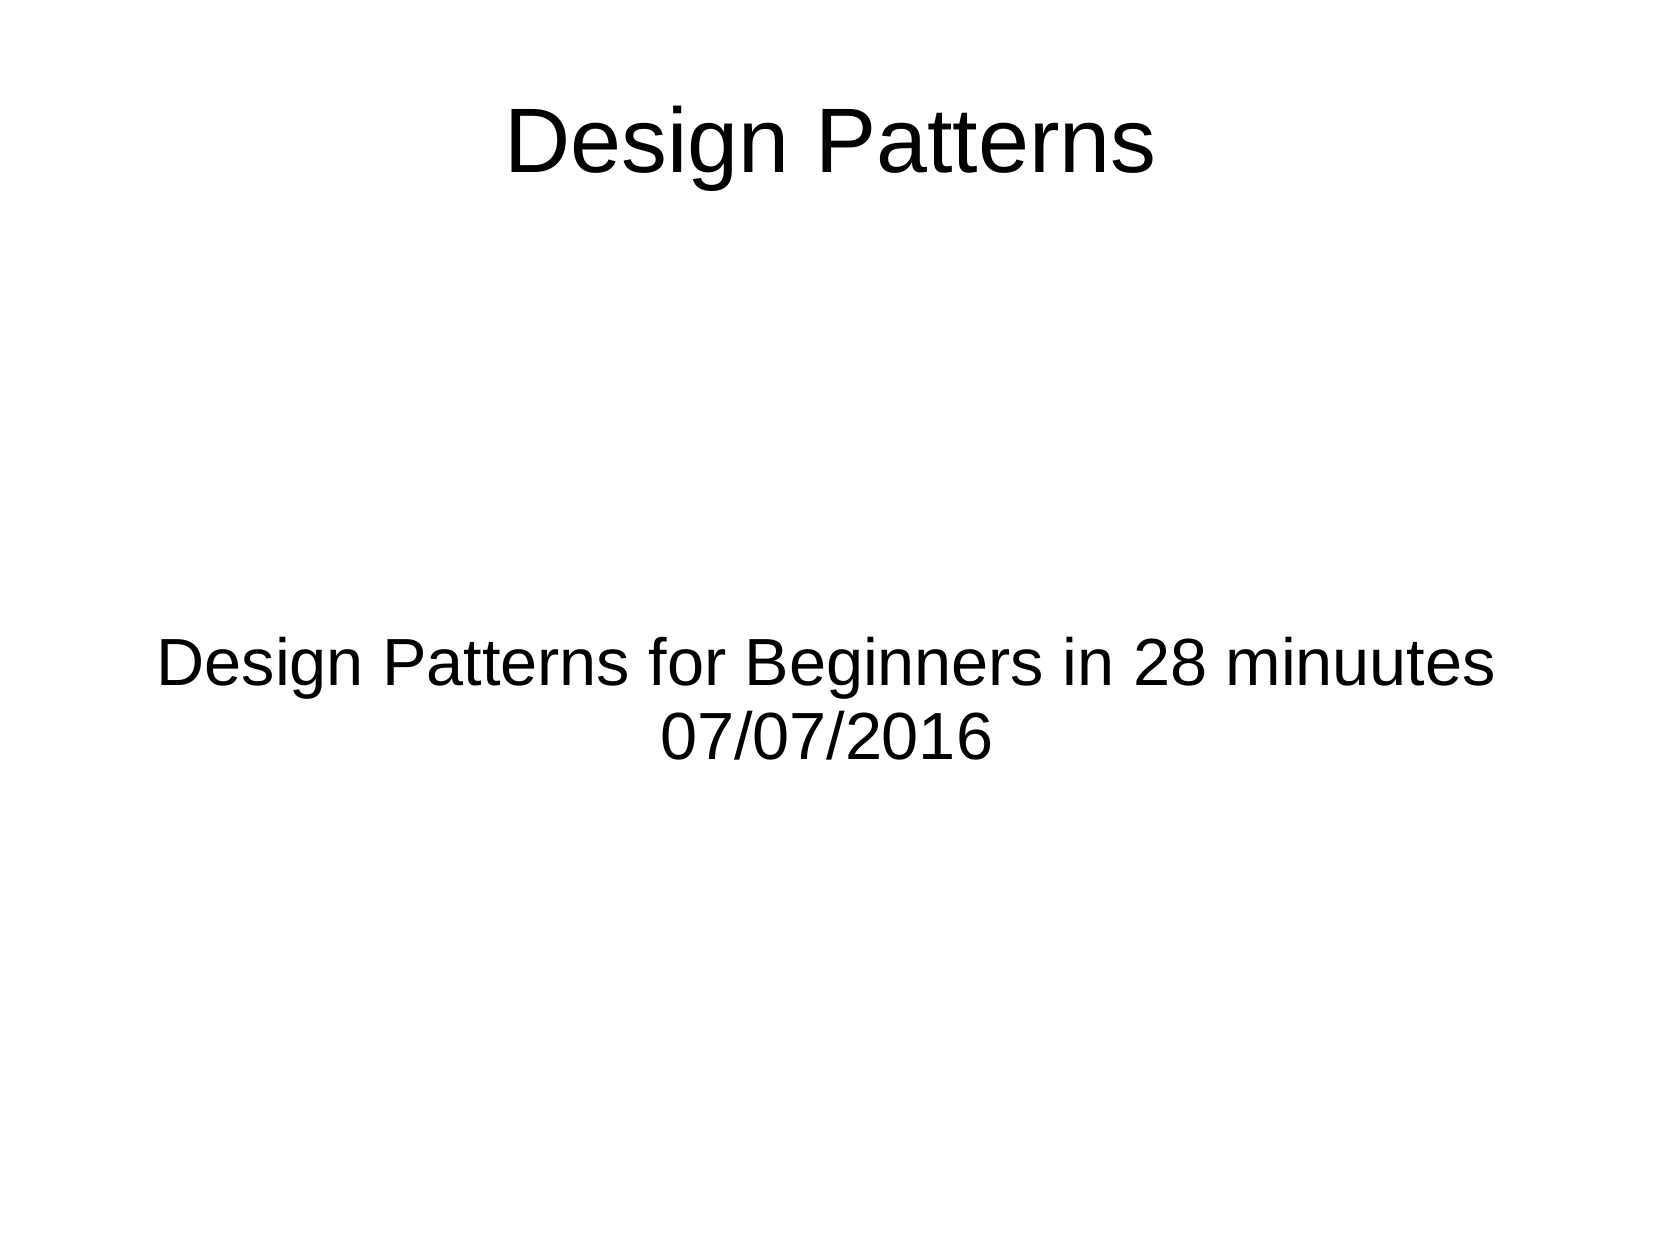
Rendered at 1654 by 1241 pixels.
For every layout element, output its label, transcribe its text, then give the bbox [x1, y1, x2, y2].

subtitle Design Patterns for Beginners in 28 minuutes 07/07/2016 [82, 290, 1571, 1109]
title Design Patterns [86, 37, 1576, 245]
